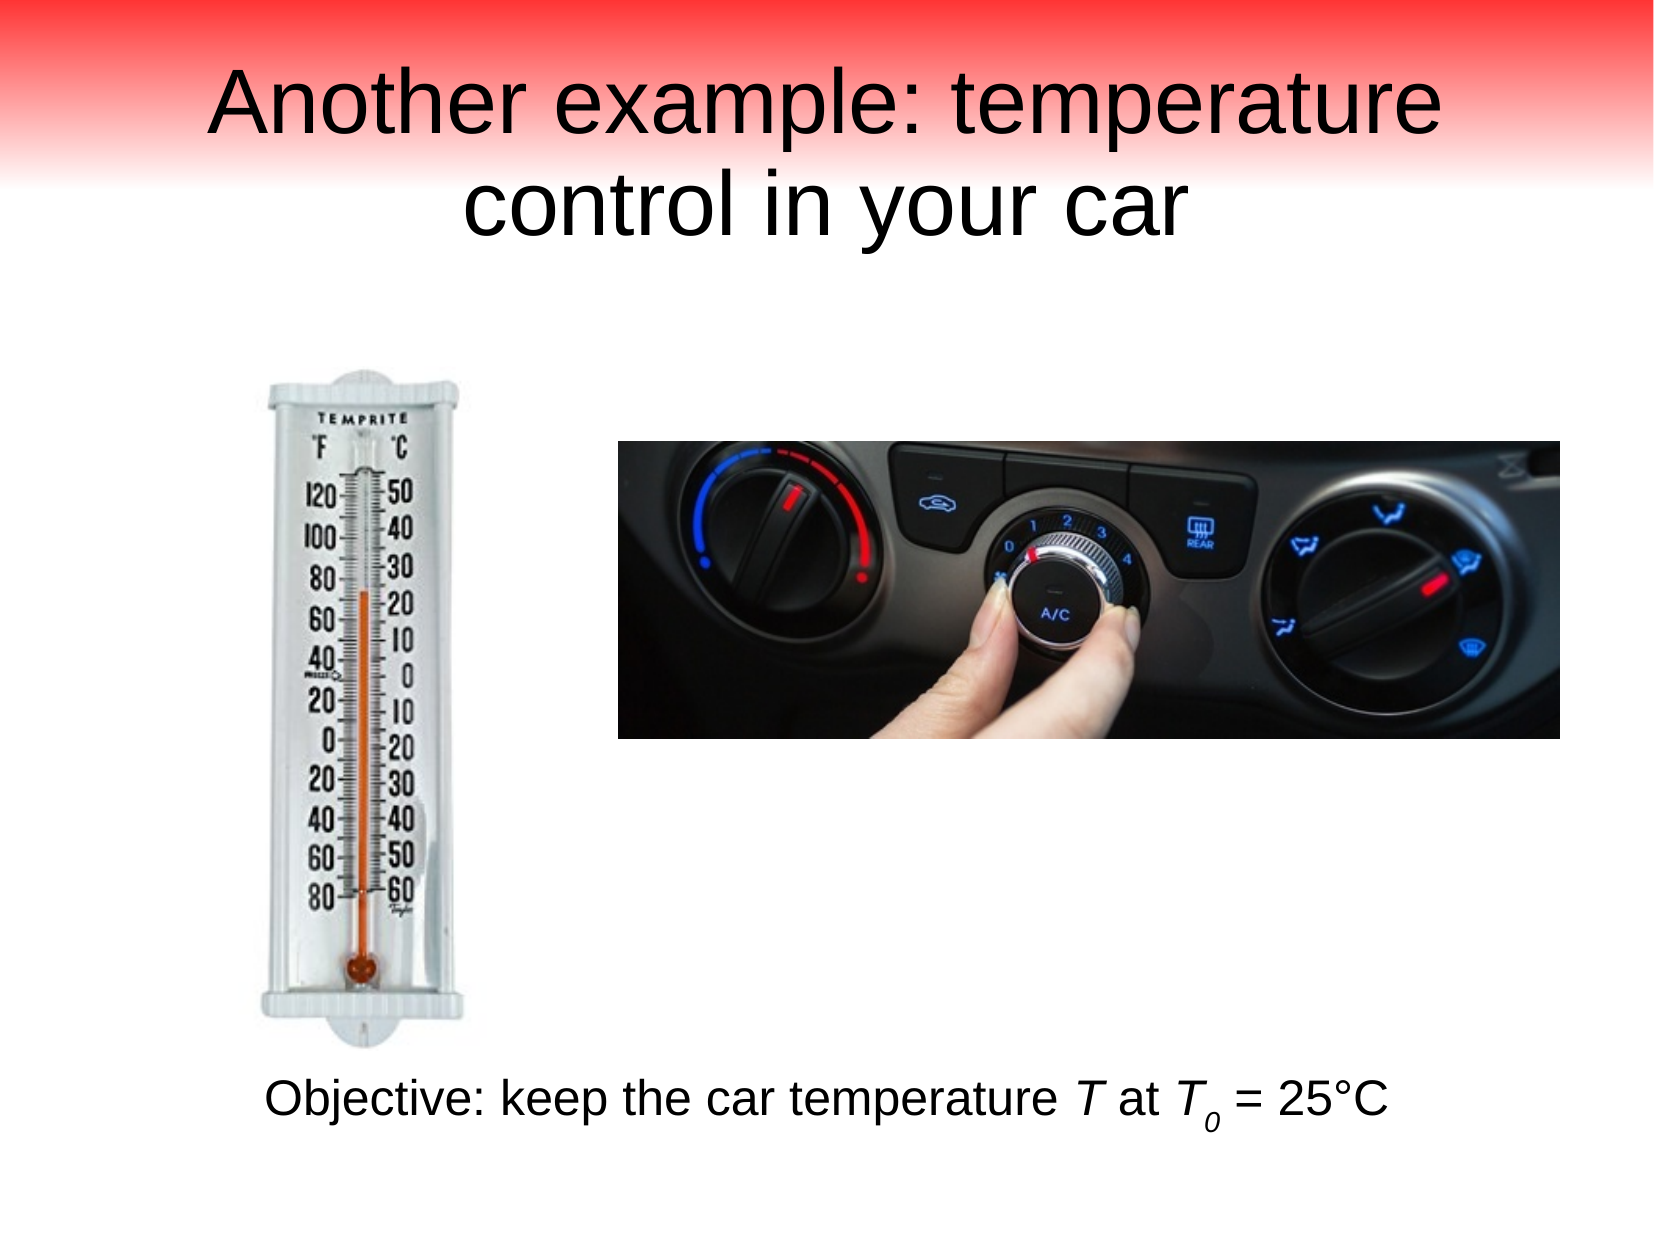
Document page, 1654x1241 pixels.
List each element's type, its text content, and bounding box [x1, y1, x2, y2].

text_box [0, 0, 1654, 189]
text_box Objective: keep the car temperature T at T0 = 25°C [249, 1063, 1405, 1146]
title Another example: temperature control in your car [82, 49, 1571, 257]
picture [23, 366, 1560, 1051]
